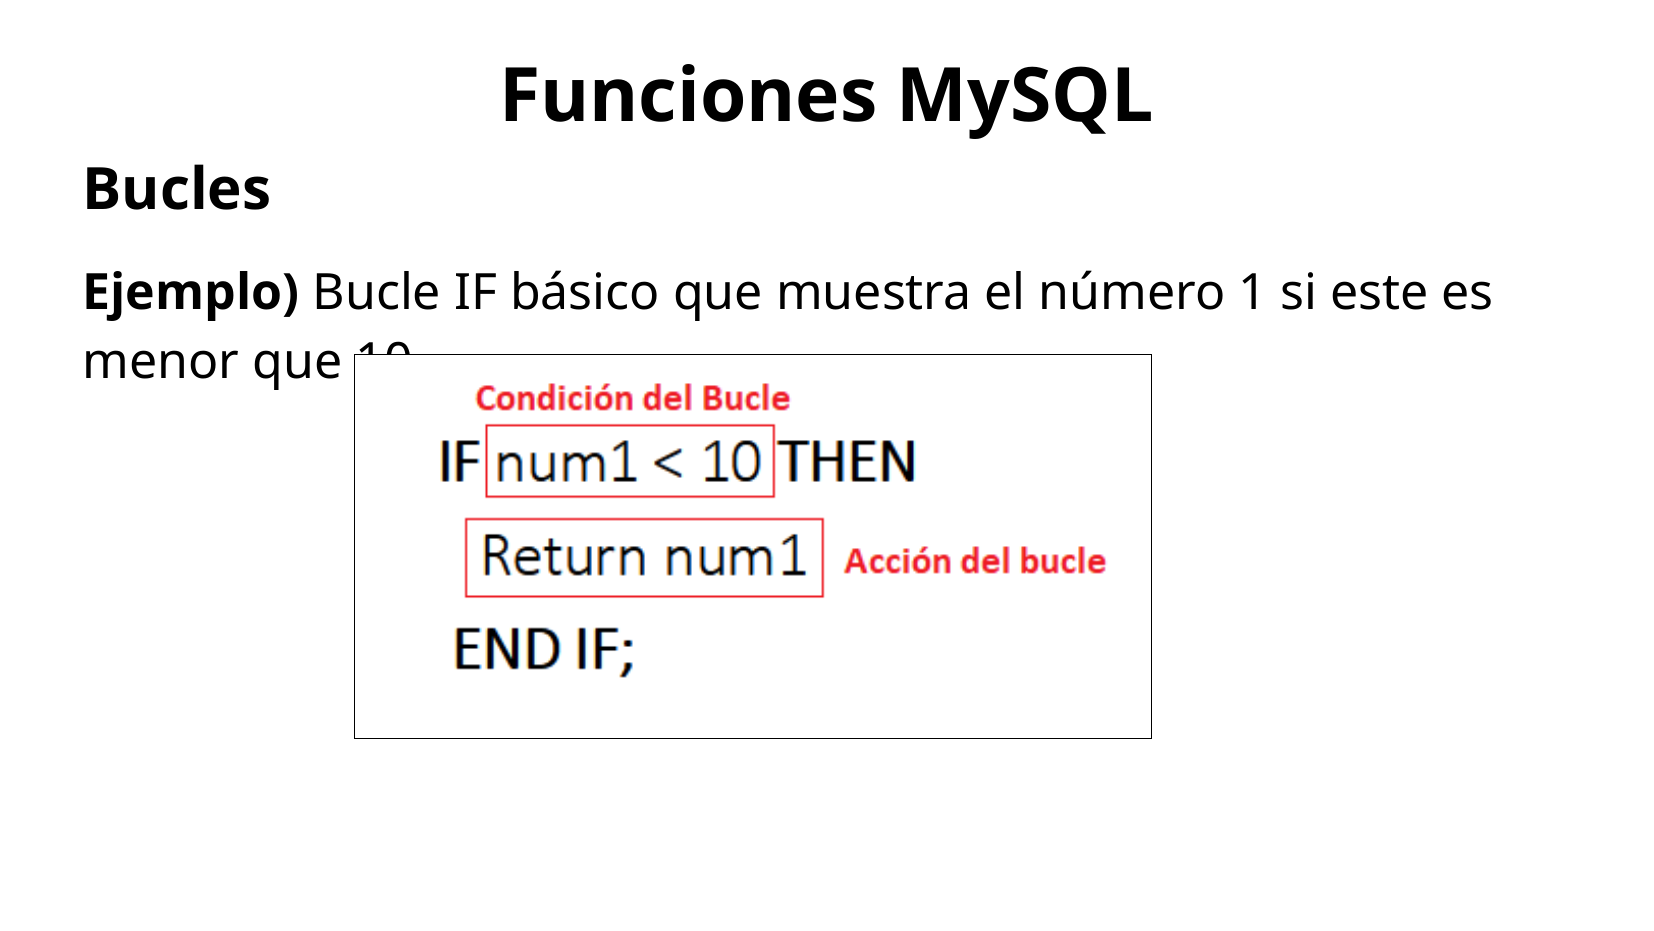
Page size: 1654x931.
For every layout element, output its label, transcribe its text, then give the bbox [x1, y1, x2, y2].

picture [354, 354, 1152, 739]
title Funciones MySQL [82, 37, 1571, 147]
list Bucles Ejemplo) Bucle IF básico que muestra el número 1 si este es menor que 10 [82, 147, 1595, 857]
